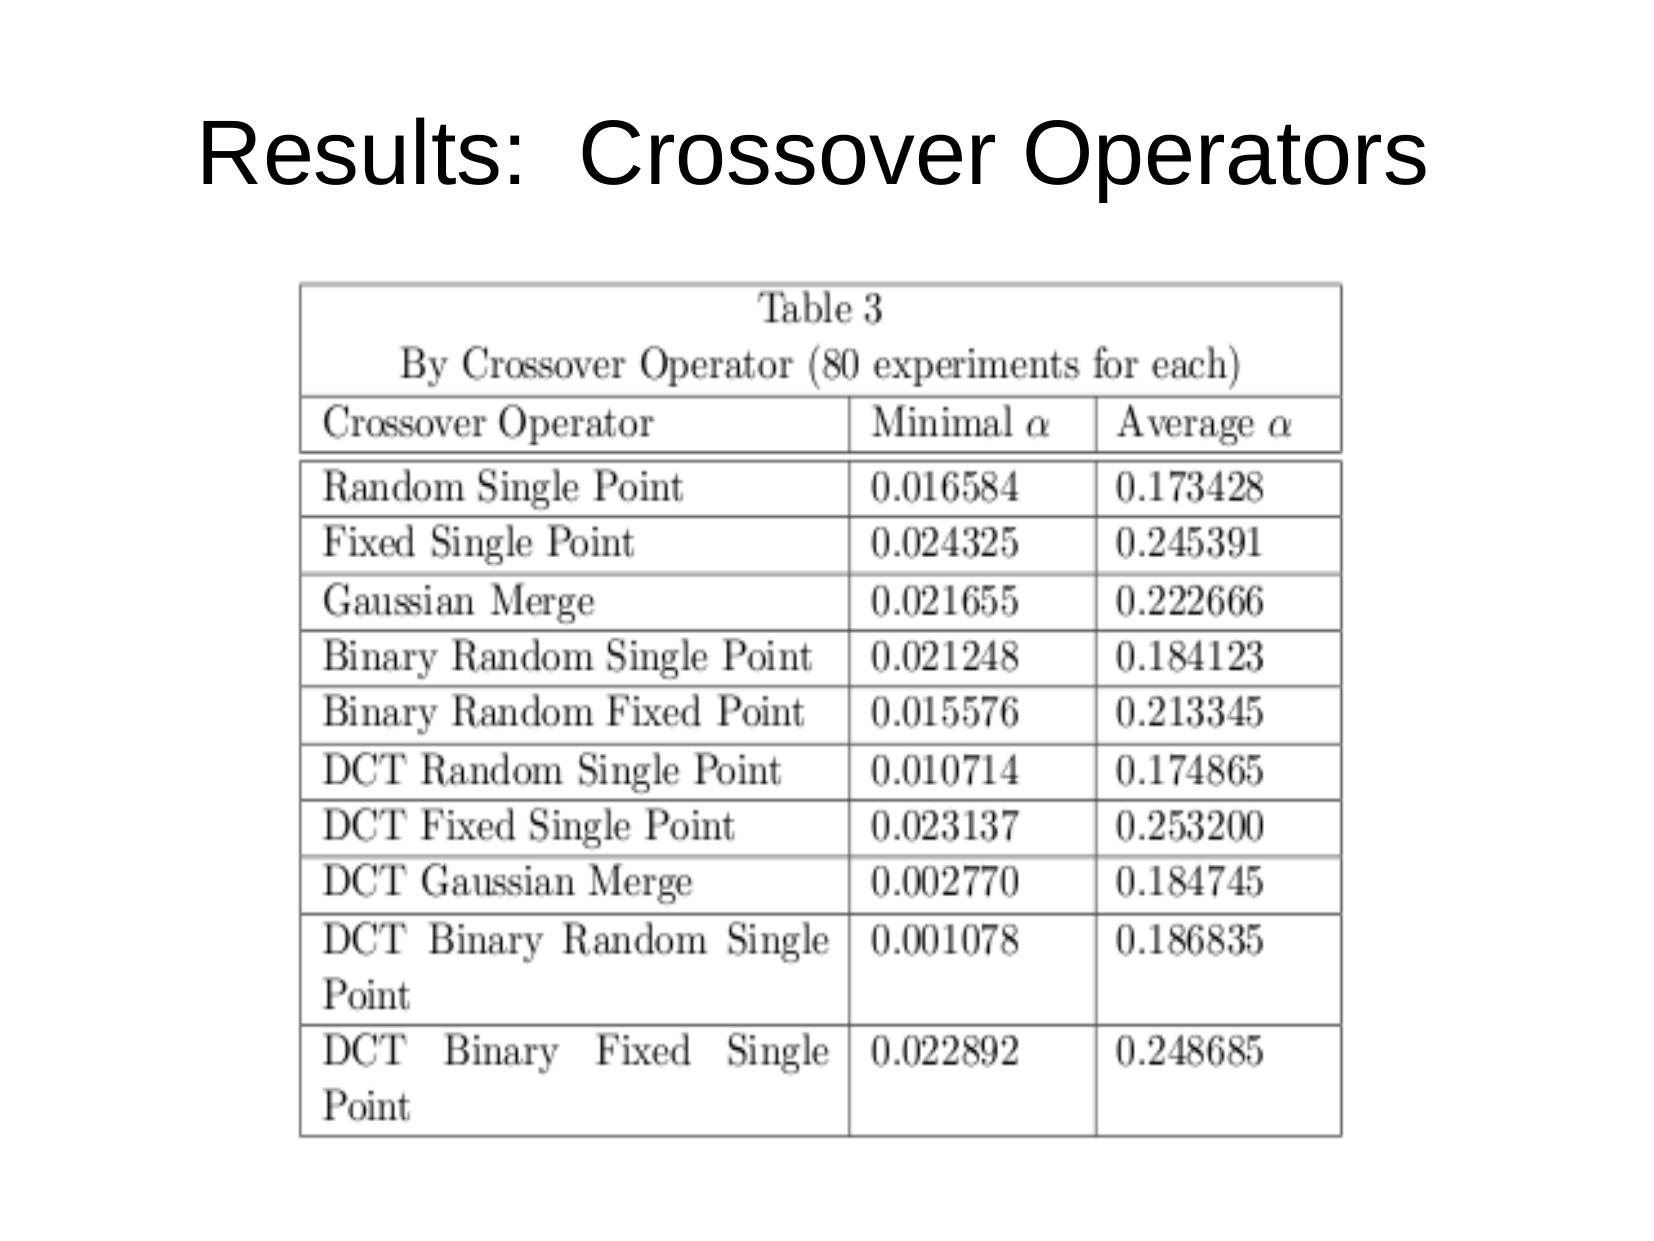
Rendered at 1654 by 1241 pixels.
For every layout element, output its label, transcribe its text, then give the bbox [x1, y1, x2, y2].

title Results: Crossover Operators [82, 56, 1571, 250]
picture [225, 224, 1426, 1201]
